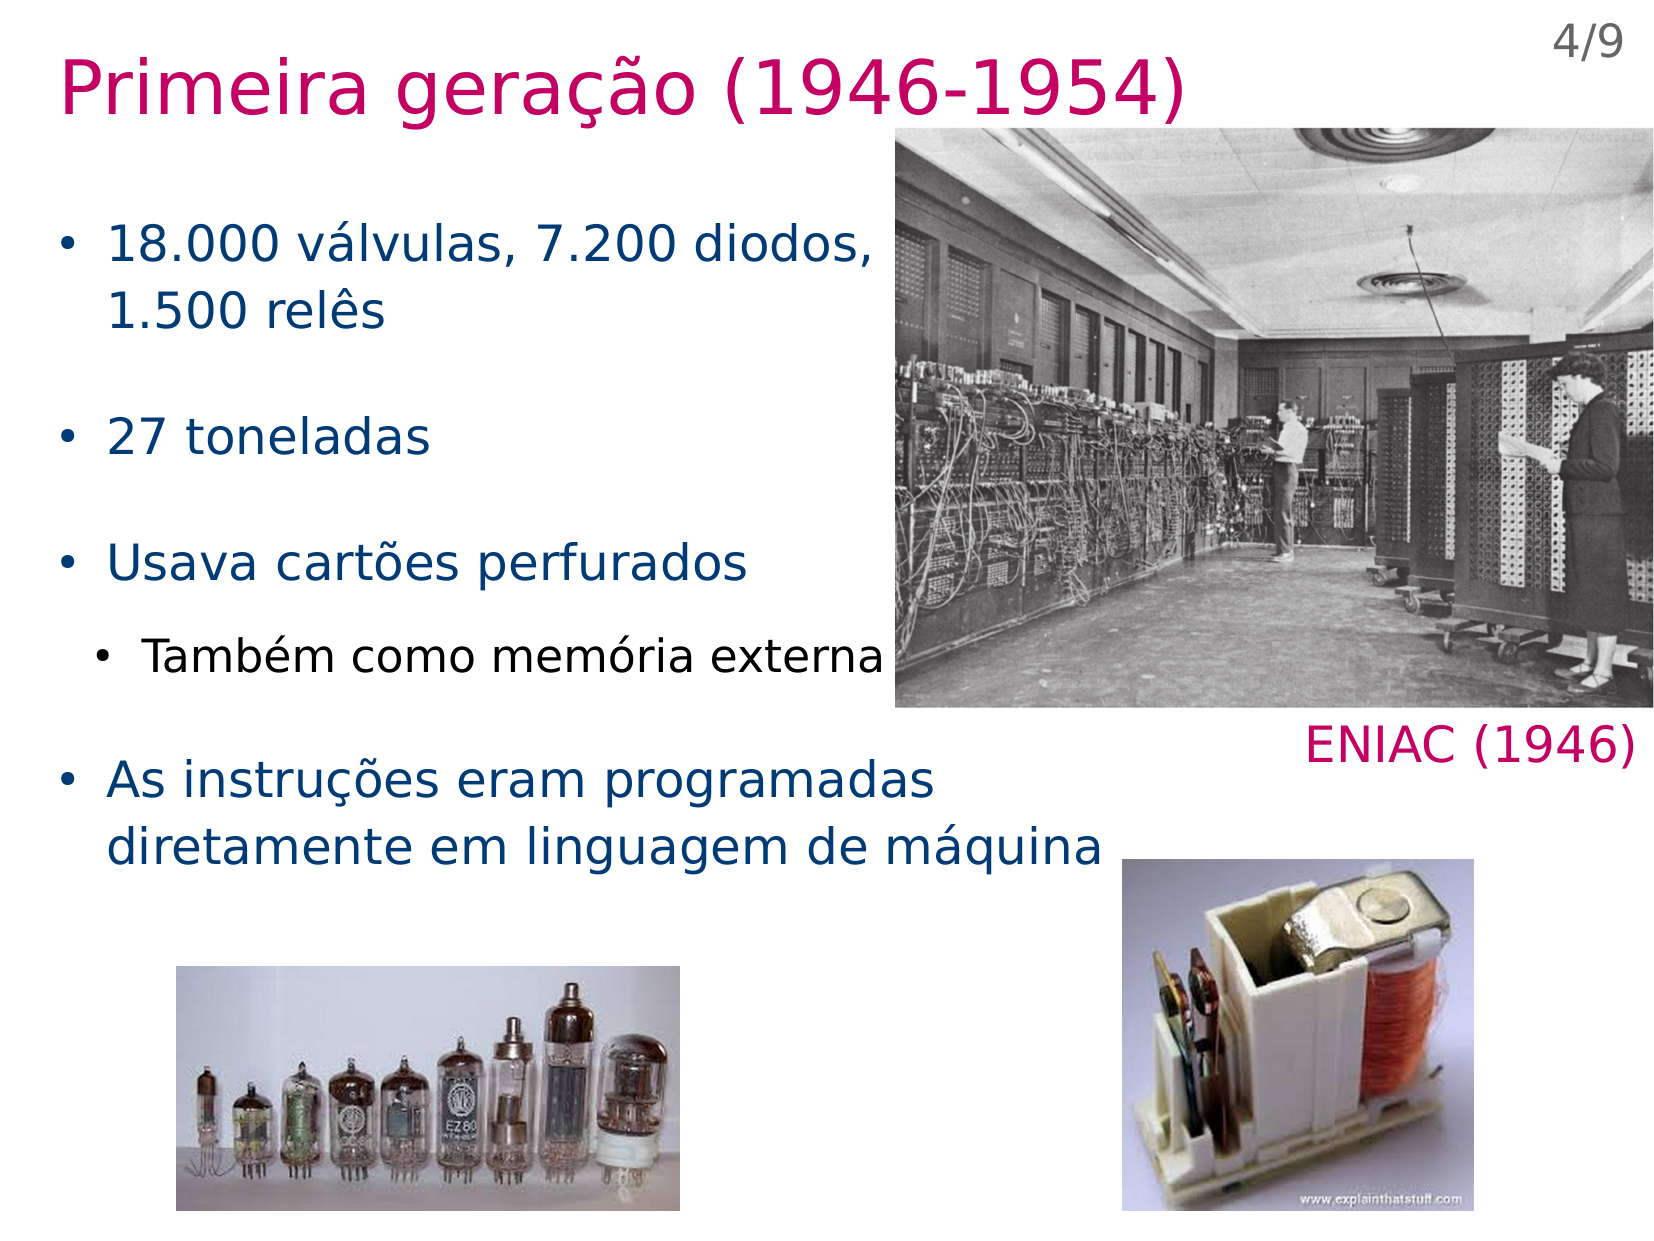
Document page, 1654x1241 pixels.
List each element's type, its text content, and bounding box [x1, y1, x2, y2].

title Primeira geração (1946-1954) [59, 29, 1625, 148]
list 18.000 válvulas, 7.200 diodos, 1.500 relês 27 toneladas Usava cartões perfurados Também como memória externa As instruções eram programadas diretamente em linguagem de máquina [59, 206, 1625, 1211]
picture [895, 126, 1654, 709]
picture [1122, 859, 1474, 1211]
text_box ENIAC (1946) [1003, 708, 1654, 827]
picture [176, 966, 680, 1211]
